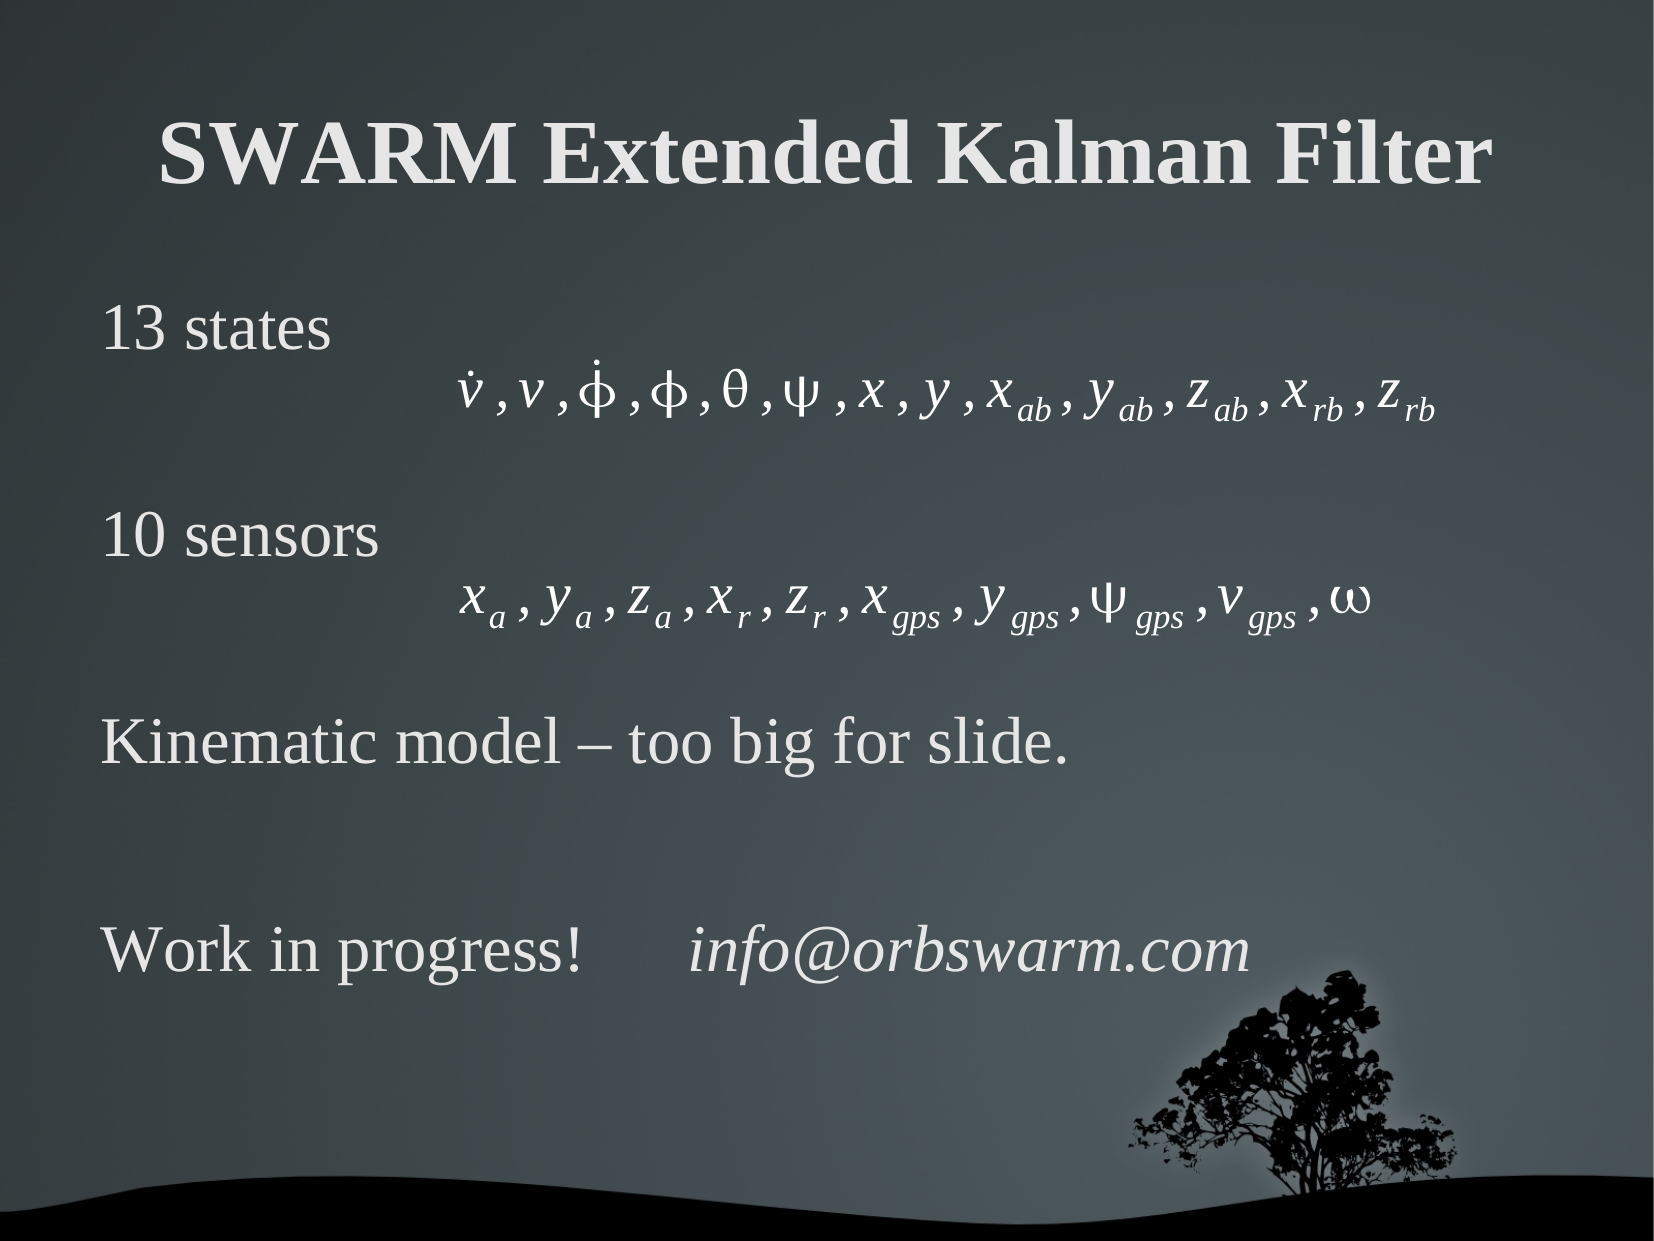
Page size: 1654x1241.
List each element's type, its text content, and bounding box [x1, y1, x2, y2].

chart [450, 356, 1442, 430]
title SWARM Extended Kalman Filter [82, 56, 1571, 250]
list 13 states 10 sensors Kinematic model – too big for slide. Work in progress! info@orbswarm.com [82, 290, 1571, 1094]
chart [450, 562, 1379, 637]
picture [0, 0, 1654, 1241]
